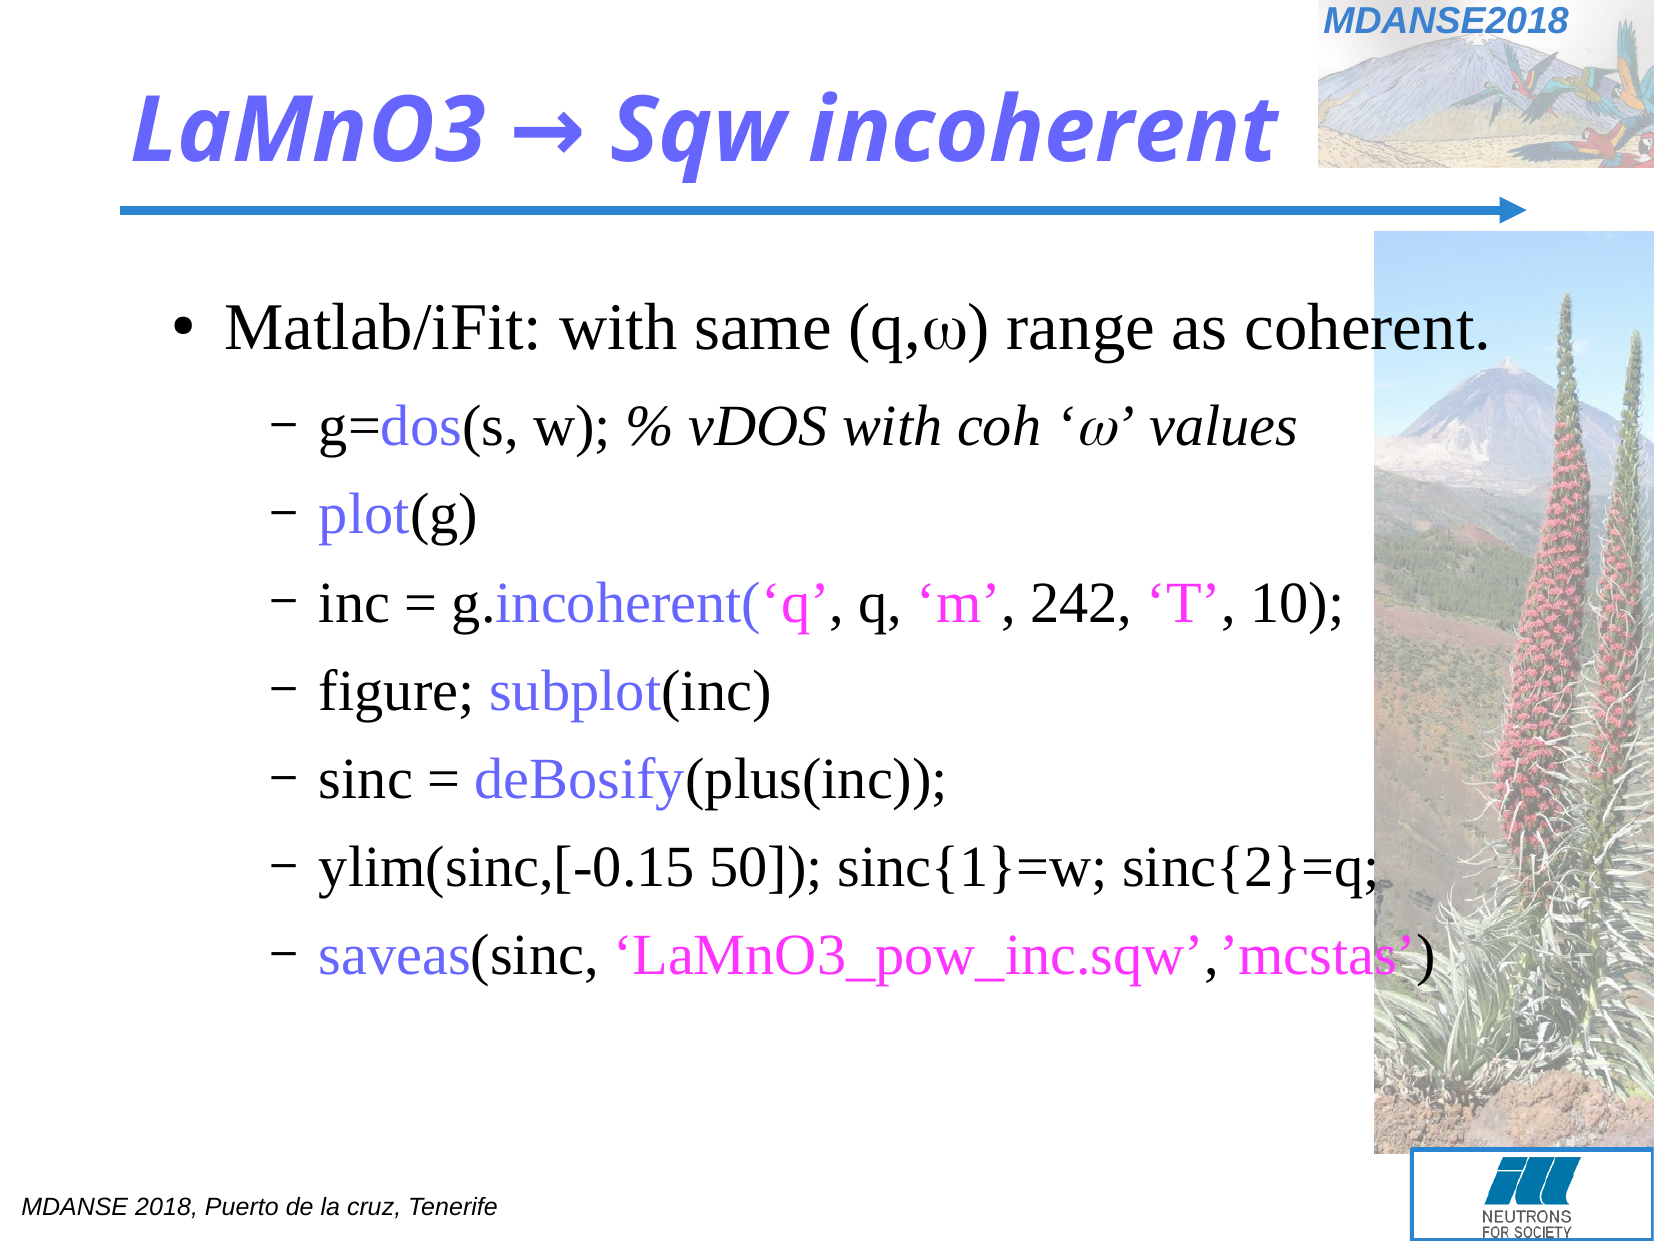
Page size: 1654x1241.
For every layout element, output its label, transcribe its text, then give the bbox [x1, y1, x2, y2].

list Matlab/iFit: with same (q,w) range as coherent. g=dos(s, w); % vDOS with coh ‘w’ values plot(g) inc = g.incoherent(‘q’, q, ‘m’, 242, ‘T’, 10); figure; subplot(inc) sinc = deBosify(plus(inc)); ylim(sinc,[-0.15 50]); sinc{1}=w; sinc{2}=q; saveas(sinc, ‘LaMnO3_pow_inc.sqw’,’mcstas’) [82, 290, 1571, 1013]
title LaMnO3 → Sqw incoherent [82, 49, 1328, 203]
picture [1479, 1153, 1583, 1241]
